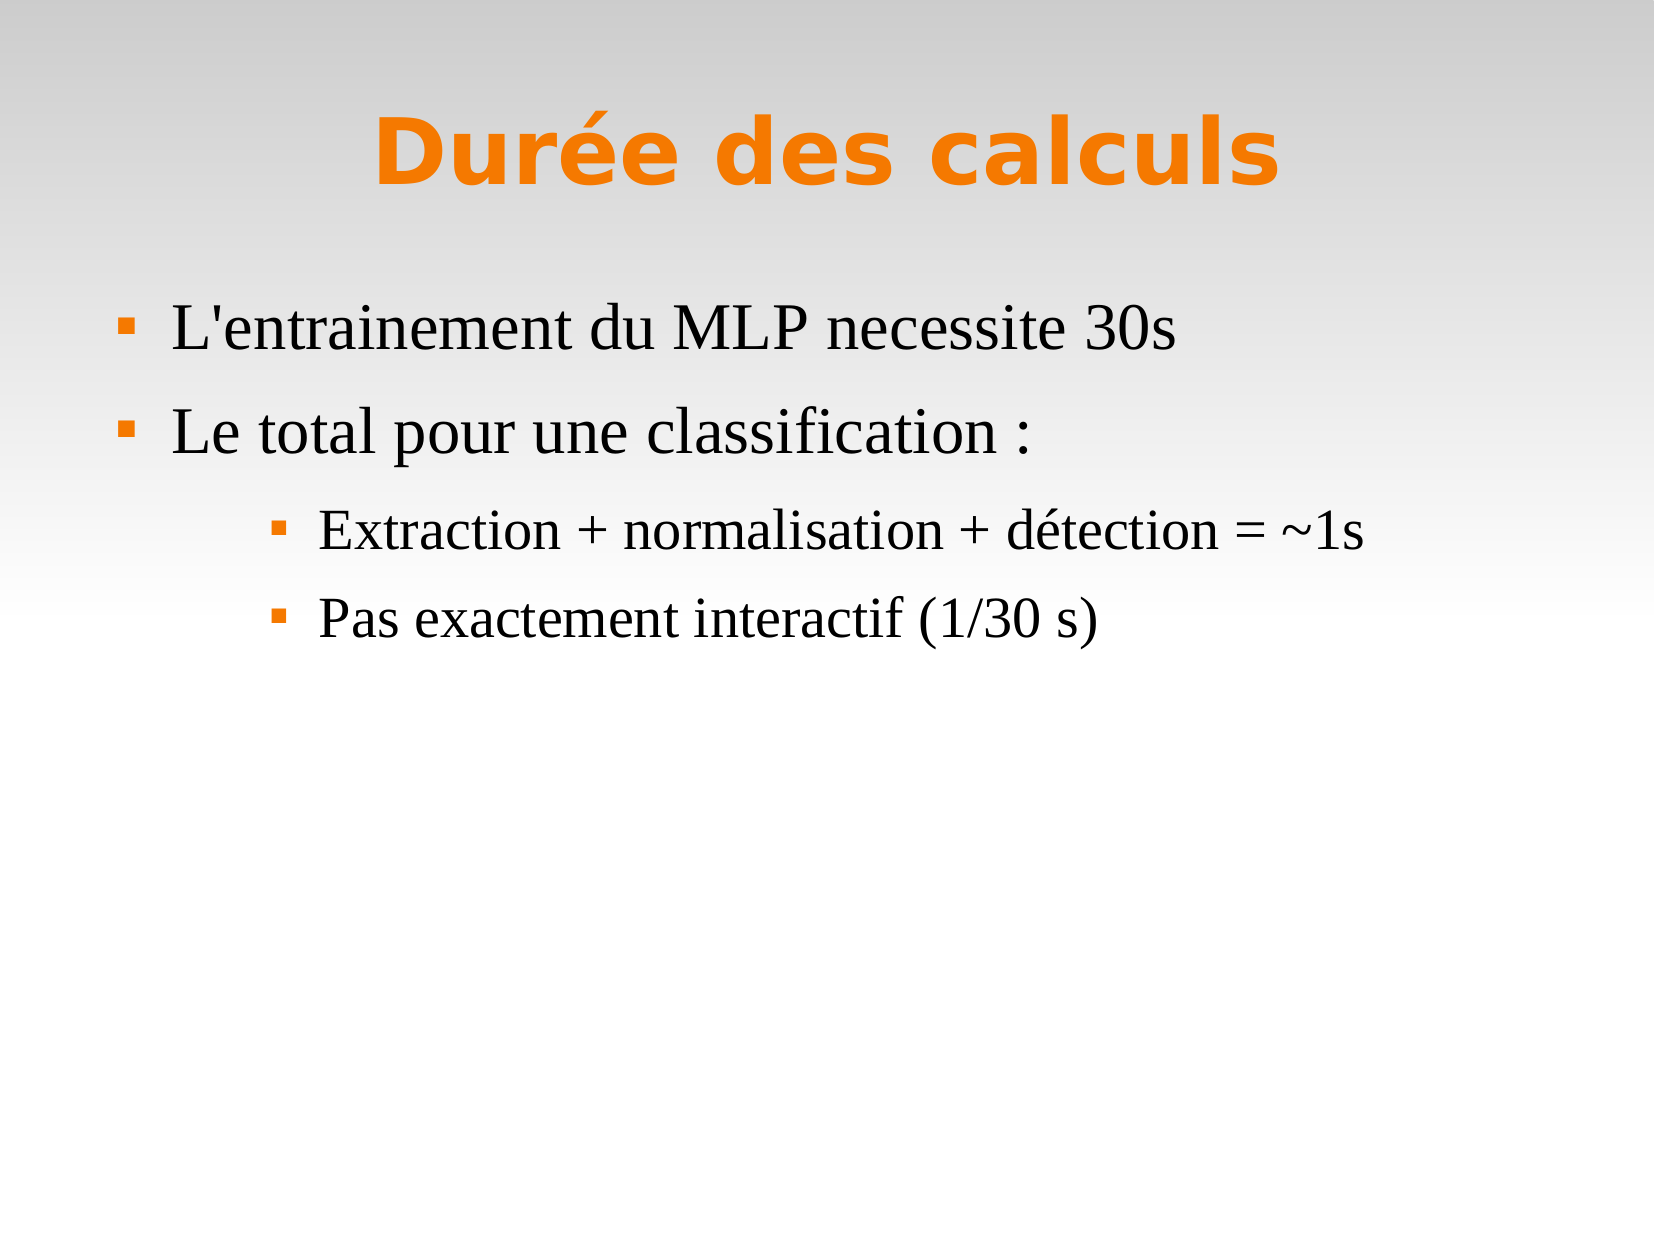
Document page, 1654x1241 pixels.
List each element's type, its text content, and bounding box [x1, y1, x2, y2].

title Durée des calculs [82, 56, 1571, 250]
list L'entrainement du MLP necessite 30s Le total pour une classification : Extraction + normalisation + détection = ~1s Pas exactement interactif (1/30 s) [82, 290, 1571, 1094]
